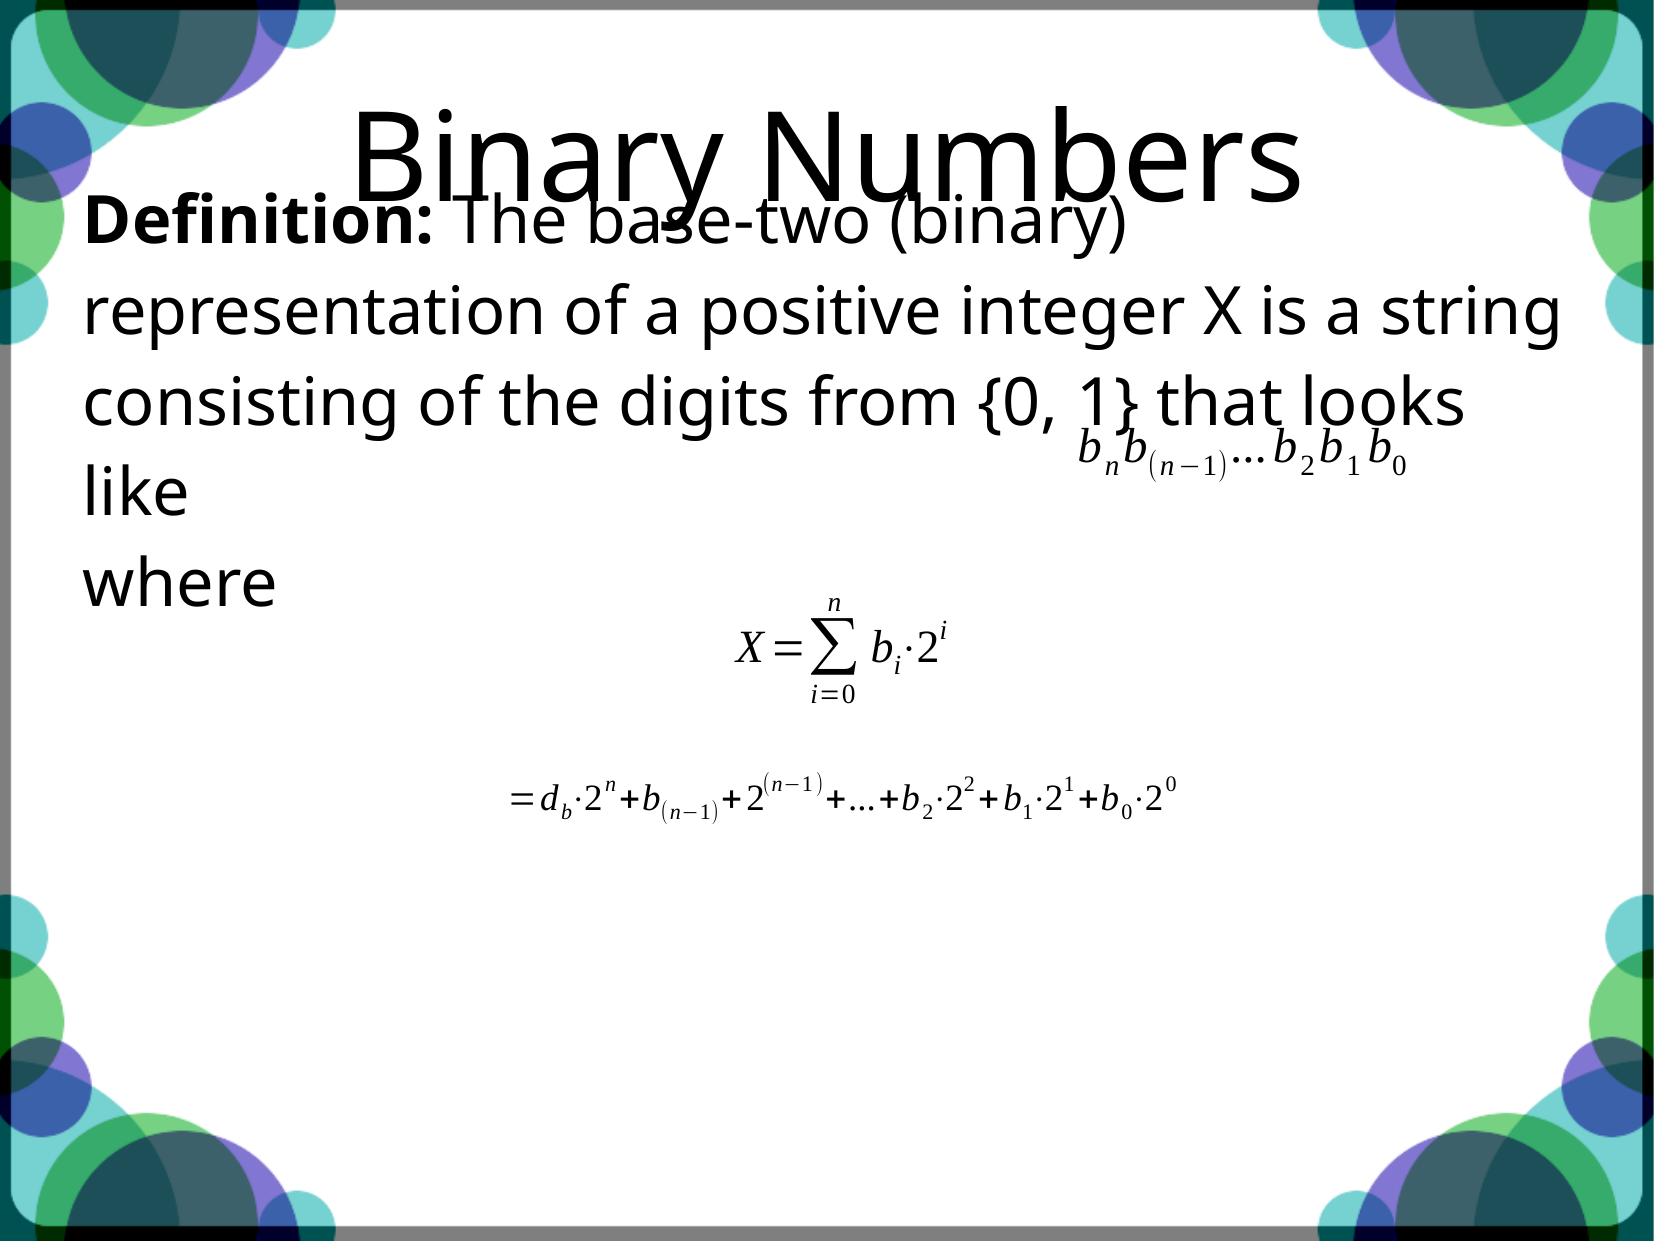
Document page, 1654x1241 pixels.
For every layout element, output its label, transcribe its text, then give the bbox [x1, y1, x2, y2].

chart [1065, 420, 1419, 485]
subtitle Definition: The base-two (binary) representation of a positive integer X is a string consisting of the digits from {0, 1} that looks like where [82, 249, 1571, 549]
picture [0, 0, 1654, 1241]
chart [721, 585, 961, 710]
title Binary Numbers [82, 49, 1571, 249]
chart [498, 770, 1186, 826]
